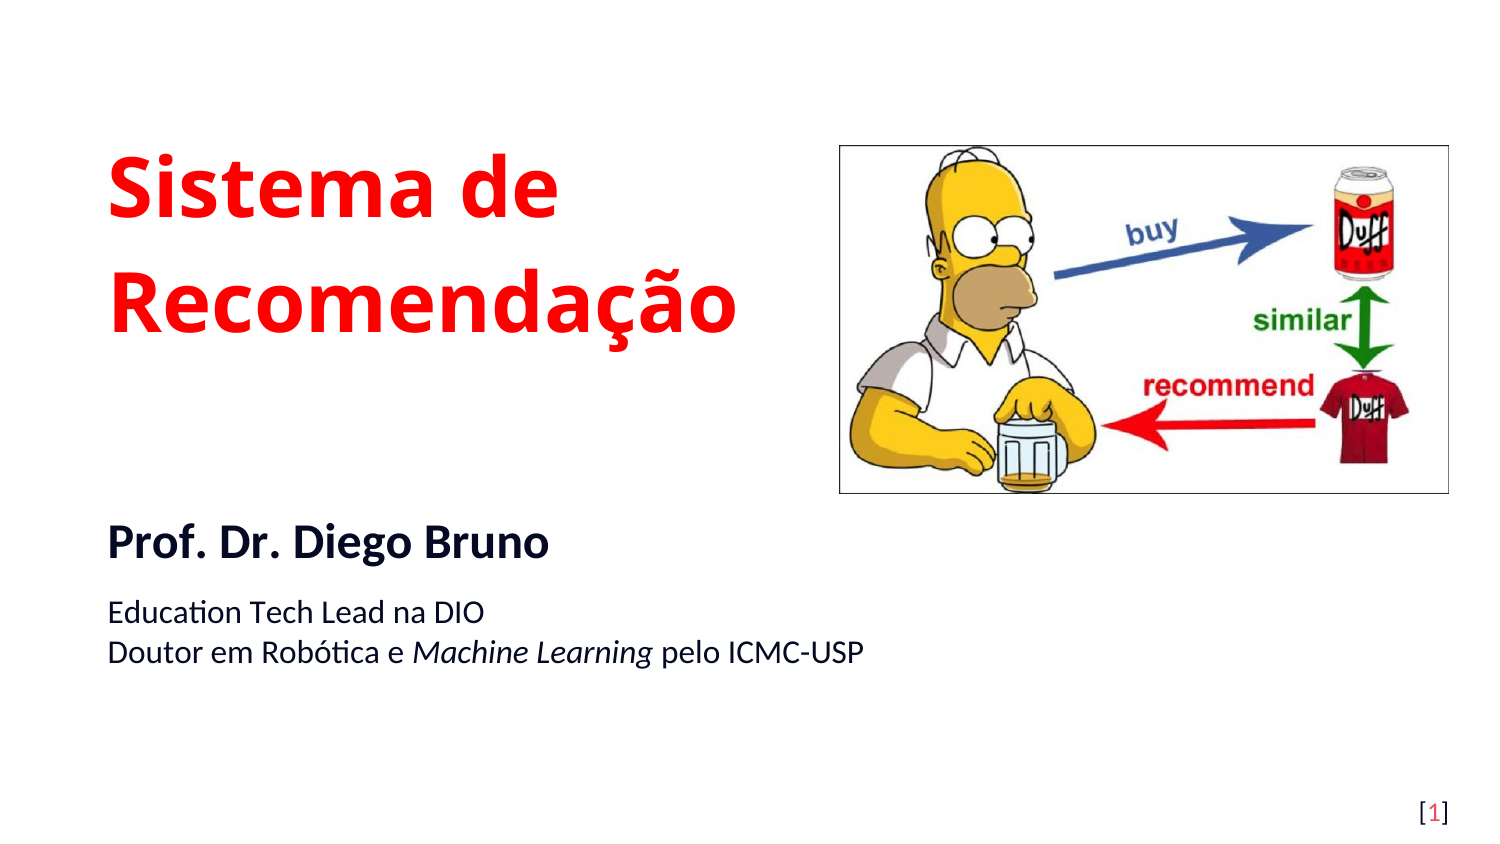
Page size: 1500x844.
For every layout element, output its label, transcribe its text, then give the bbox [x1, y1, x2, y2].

picture [839, 145, 1449, 494]
text_box Prof. Dr. Diego Bruno Education Tech Lead na DIO Doutor em Robótica e Machine Learning pelo ICMC-USP [92, 493, 1203, 812]
slide_number [1] [1403, 779, 1494, 844]
text_box Sistema de Recomendação [92, 104, 1488, 422]
